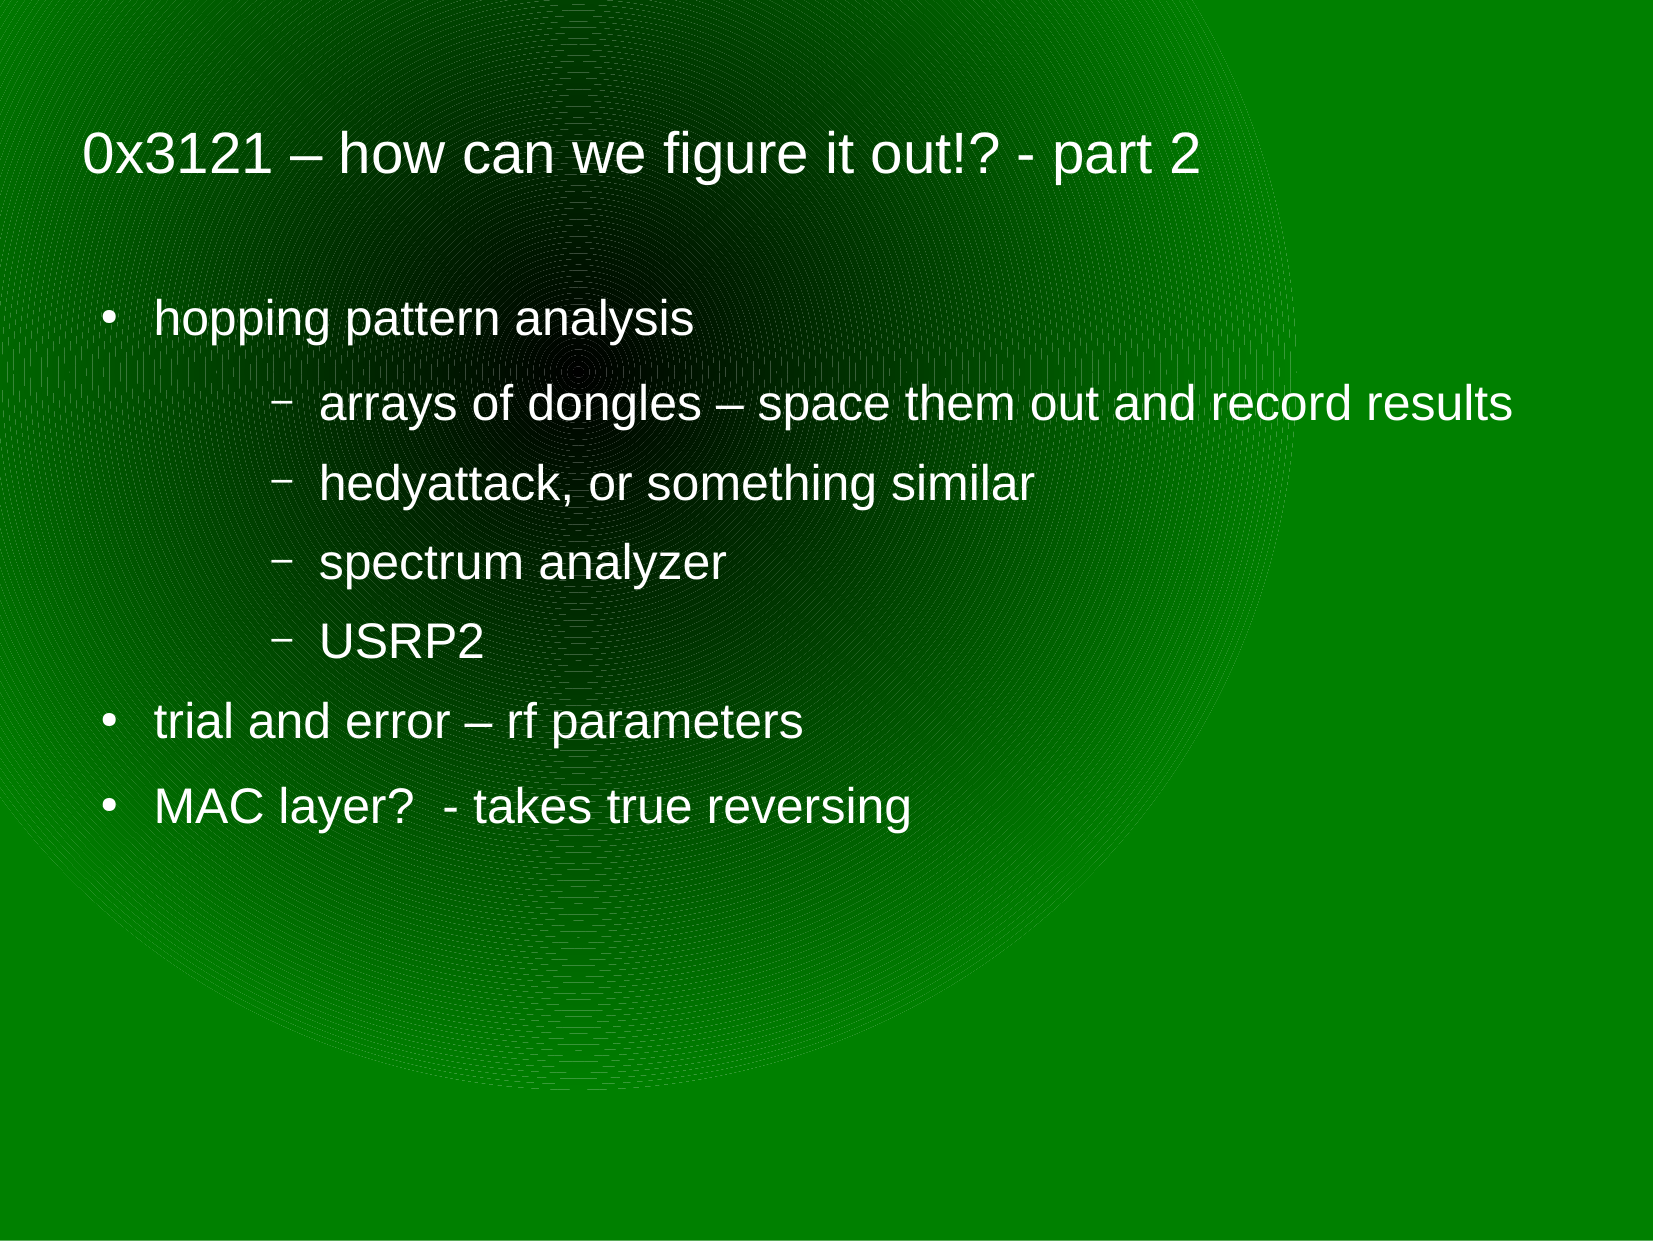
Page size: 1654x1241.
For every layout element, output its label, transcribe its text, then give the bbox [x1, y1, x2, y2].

title 0x3121 – how can we figure it out!? - part 2 [82, 49, 1571, 257]
list hopping pattern analysis arrays of dongles – space them out and record results hedyattack, or something similar spectrum analyzer USRP2 trial and error – rf parameters MAC layer? - takes true reversing [82, 290, 1571, 1109]
